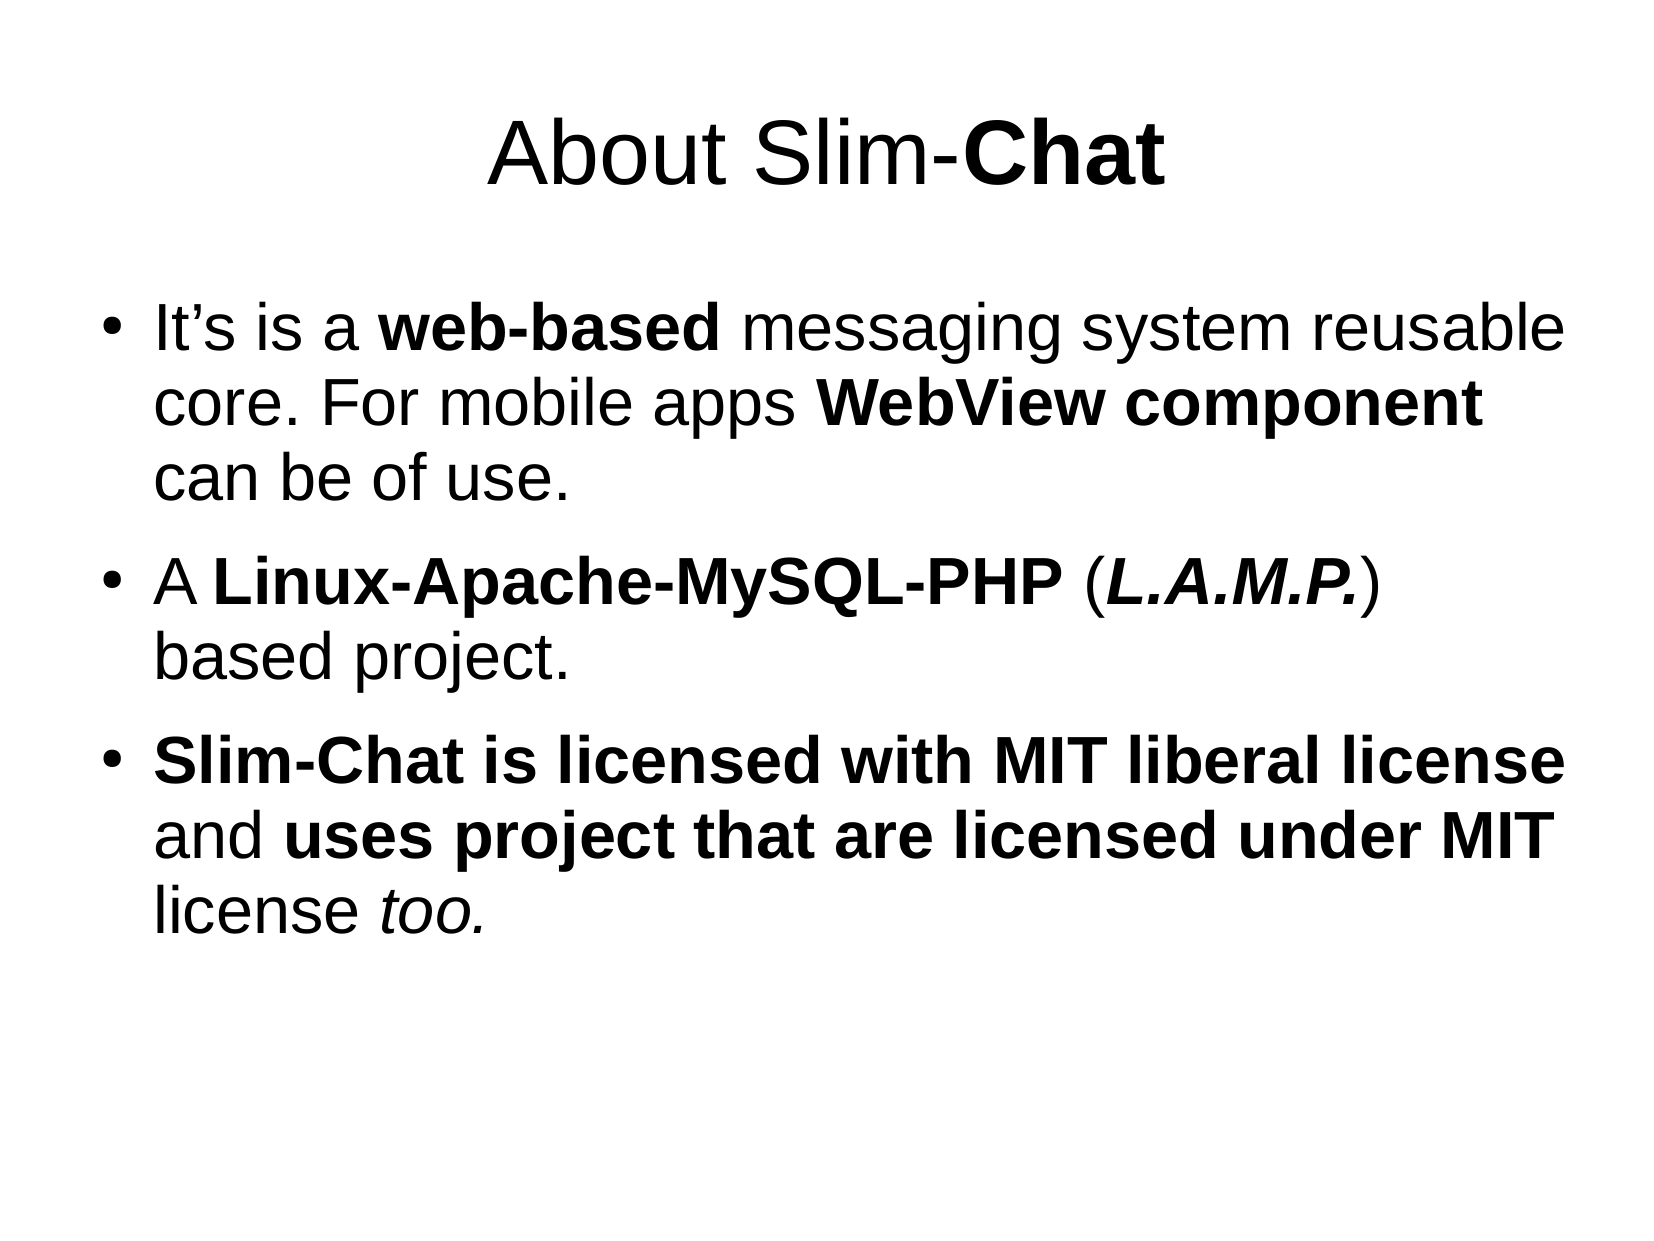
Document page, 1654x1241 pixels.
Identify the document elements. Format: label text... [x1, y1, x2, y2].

list It’s is a web-based messaging system reusable core. For mobile apps WebView component can be of use. A Linux-Apache-MySQL-PHP (L.A.M.P.) based project. Slim-Chat is licensed with MIT liberal license and uses project that are licensed under MIT license too. [82, 290, 1571, 1010]
title About Slim-Chat [82, 49, 1571, 257]
